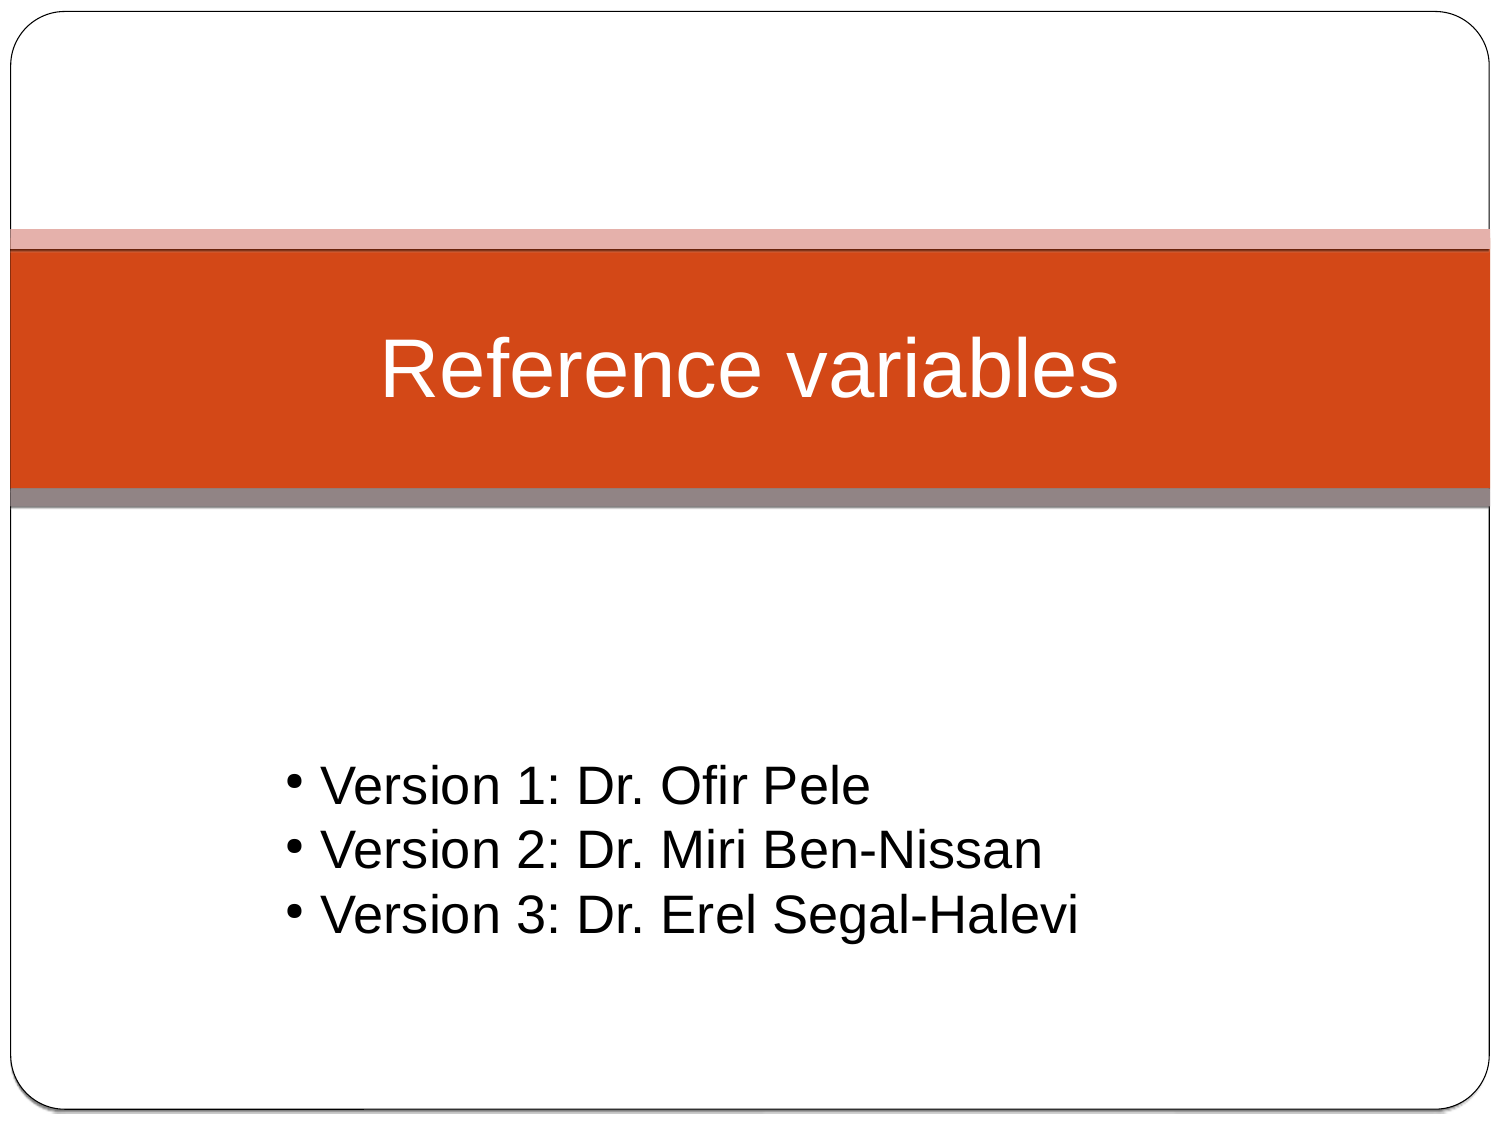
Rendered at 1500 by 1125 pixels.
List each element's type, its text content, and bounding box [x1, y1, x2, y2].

text_box Version 1: Dr. Ofir Pele Version 2: Dr. Miri Ben-Nissan Version 3: Dr. Erel Segal-Halevi [270, 677, 1321, 941]
title Reference variables [75, 247, 1425, 489]
